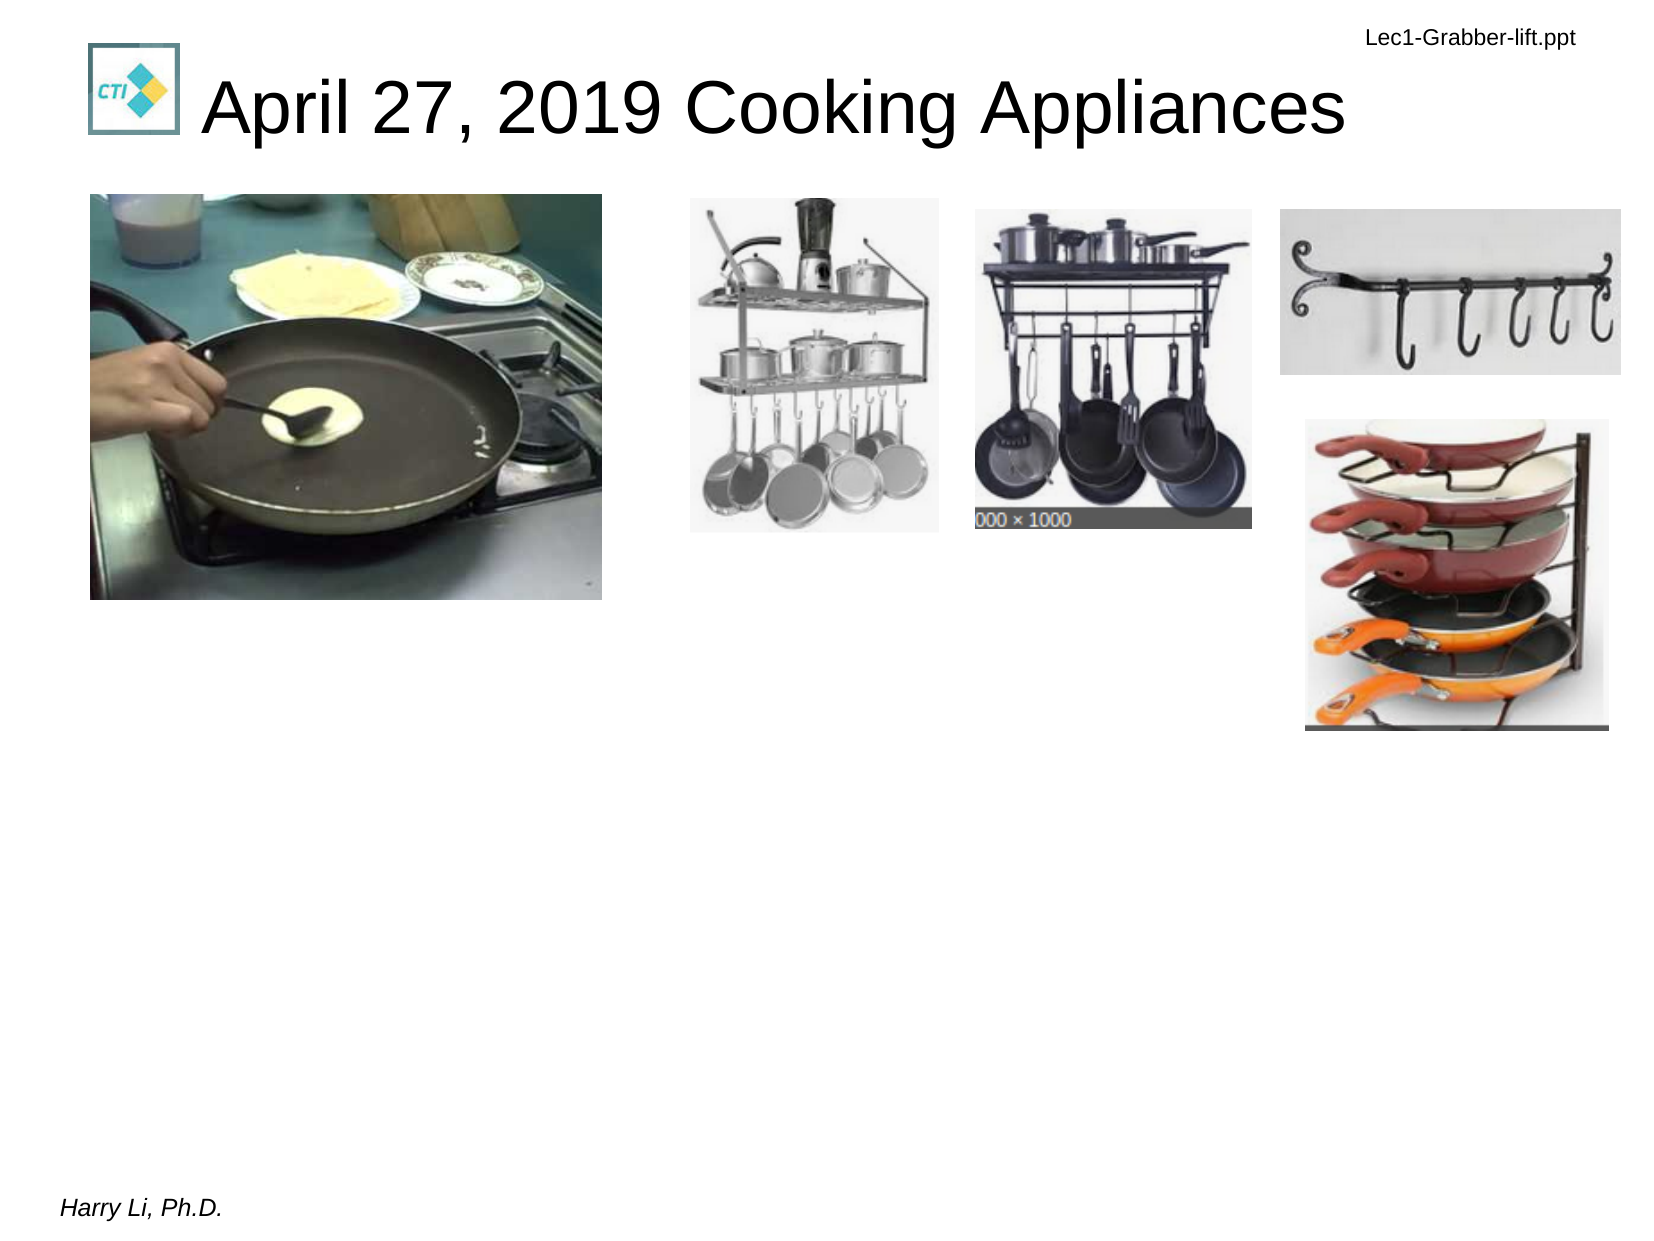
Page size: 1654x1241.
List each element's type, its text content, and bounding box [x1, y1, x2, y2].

picture [690, 198, 939, 541]
picture [975, 209, 1252, 529]
text_box Harry Li, Ph.D. [45, 1185, 451, 1229]
picture [1280, 209, 1621, 375]
picture [1305, 419, 1609, 731]
text_box Lec1-Grabber-lift.ppt [1291, 12, 1651, 64]
title April 27, 2019 Cooking Appliances [82, 2, 1571, 210]
picture [90, 194, 602, 601]
picture [88, 43, 180, 135]
